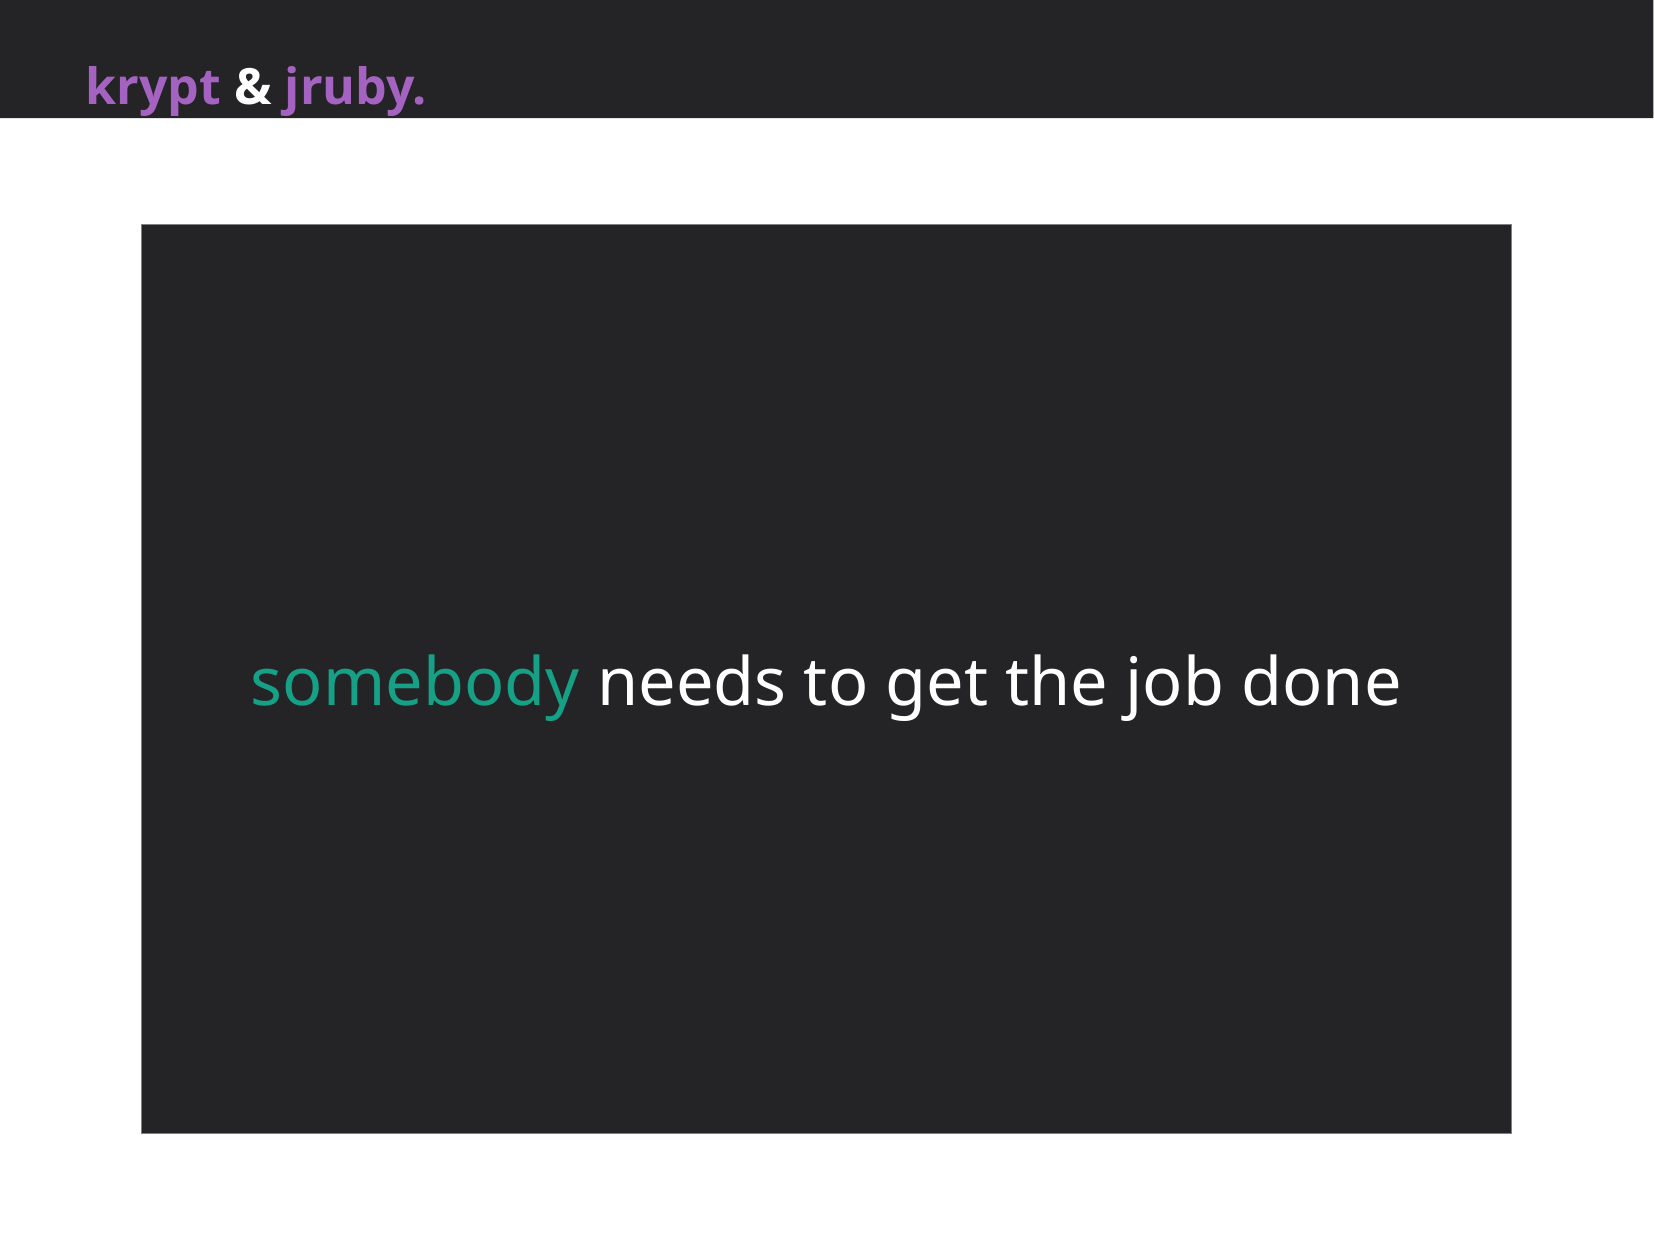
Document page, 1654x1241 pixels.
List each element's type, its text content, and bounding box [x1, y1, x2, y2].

text_box krypt & jruby. [70, 43, 1359, 119]
text_box somebody needs to get the job done [141, 224, 1512, 1134]
text_box [165, 531, 1441, 1087]
text_box [0, 0, 1654, 119]
